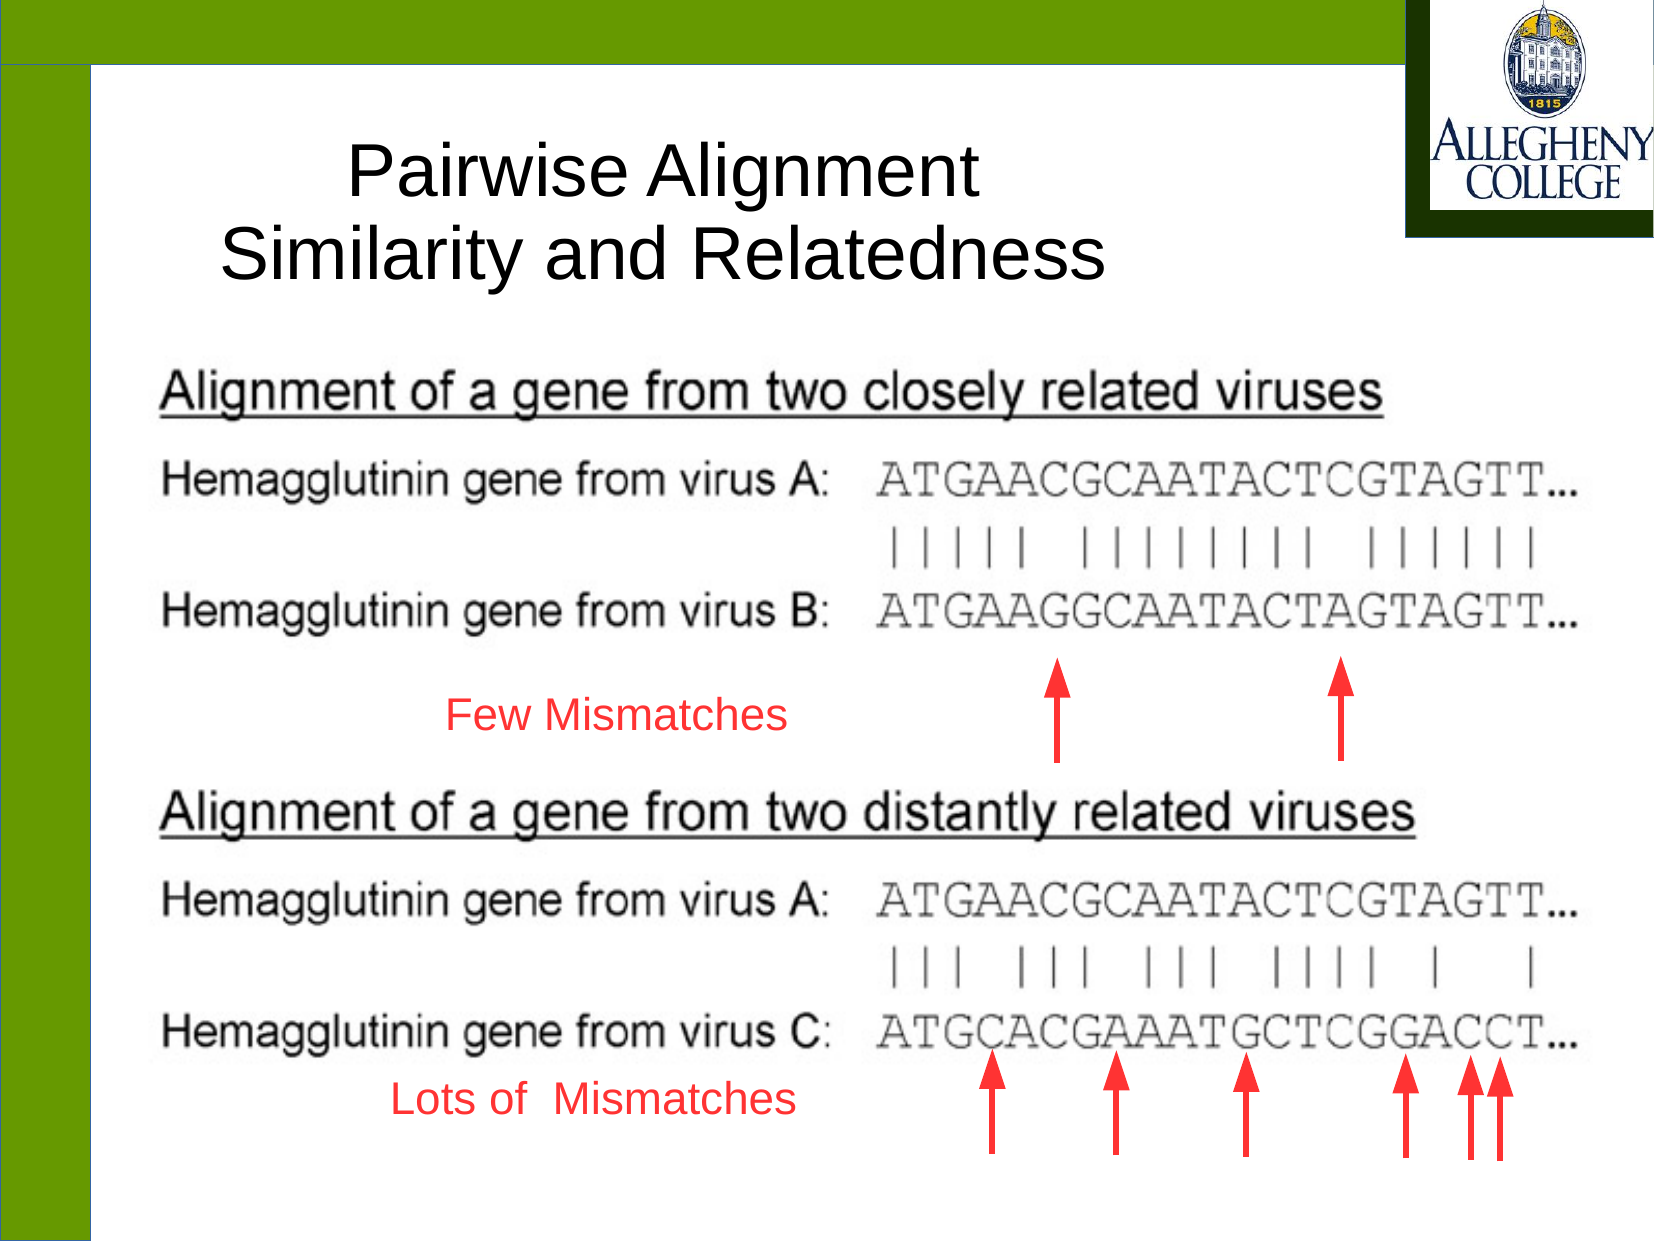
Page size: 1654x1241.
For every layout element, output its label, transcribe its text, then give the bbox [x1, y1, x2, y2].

text_box [0, 0, 1654, 1241]
title Pairwise Alignment Similarity and Relatedness [112, 108, 1216, 316]
text_box Lots of Mismatches [375, 1065, 904, 1153]
picture [1430, 0, 1654, 210]
text_box Few Mismatches [430, 681, 839, 790]
picture [116, 268, 1613, 1156]
